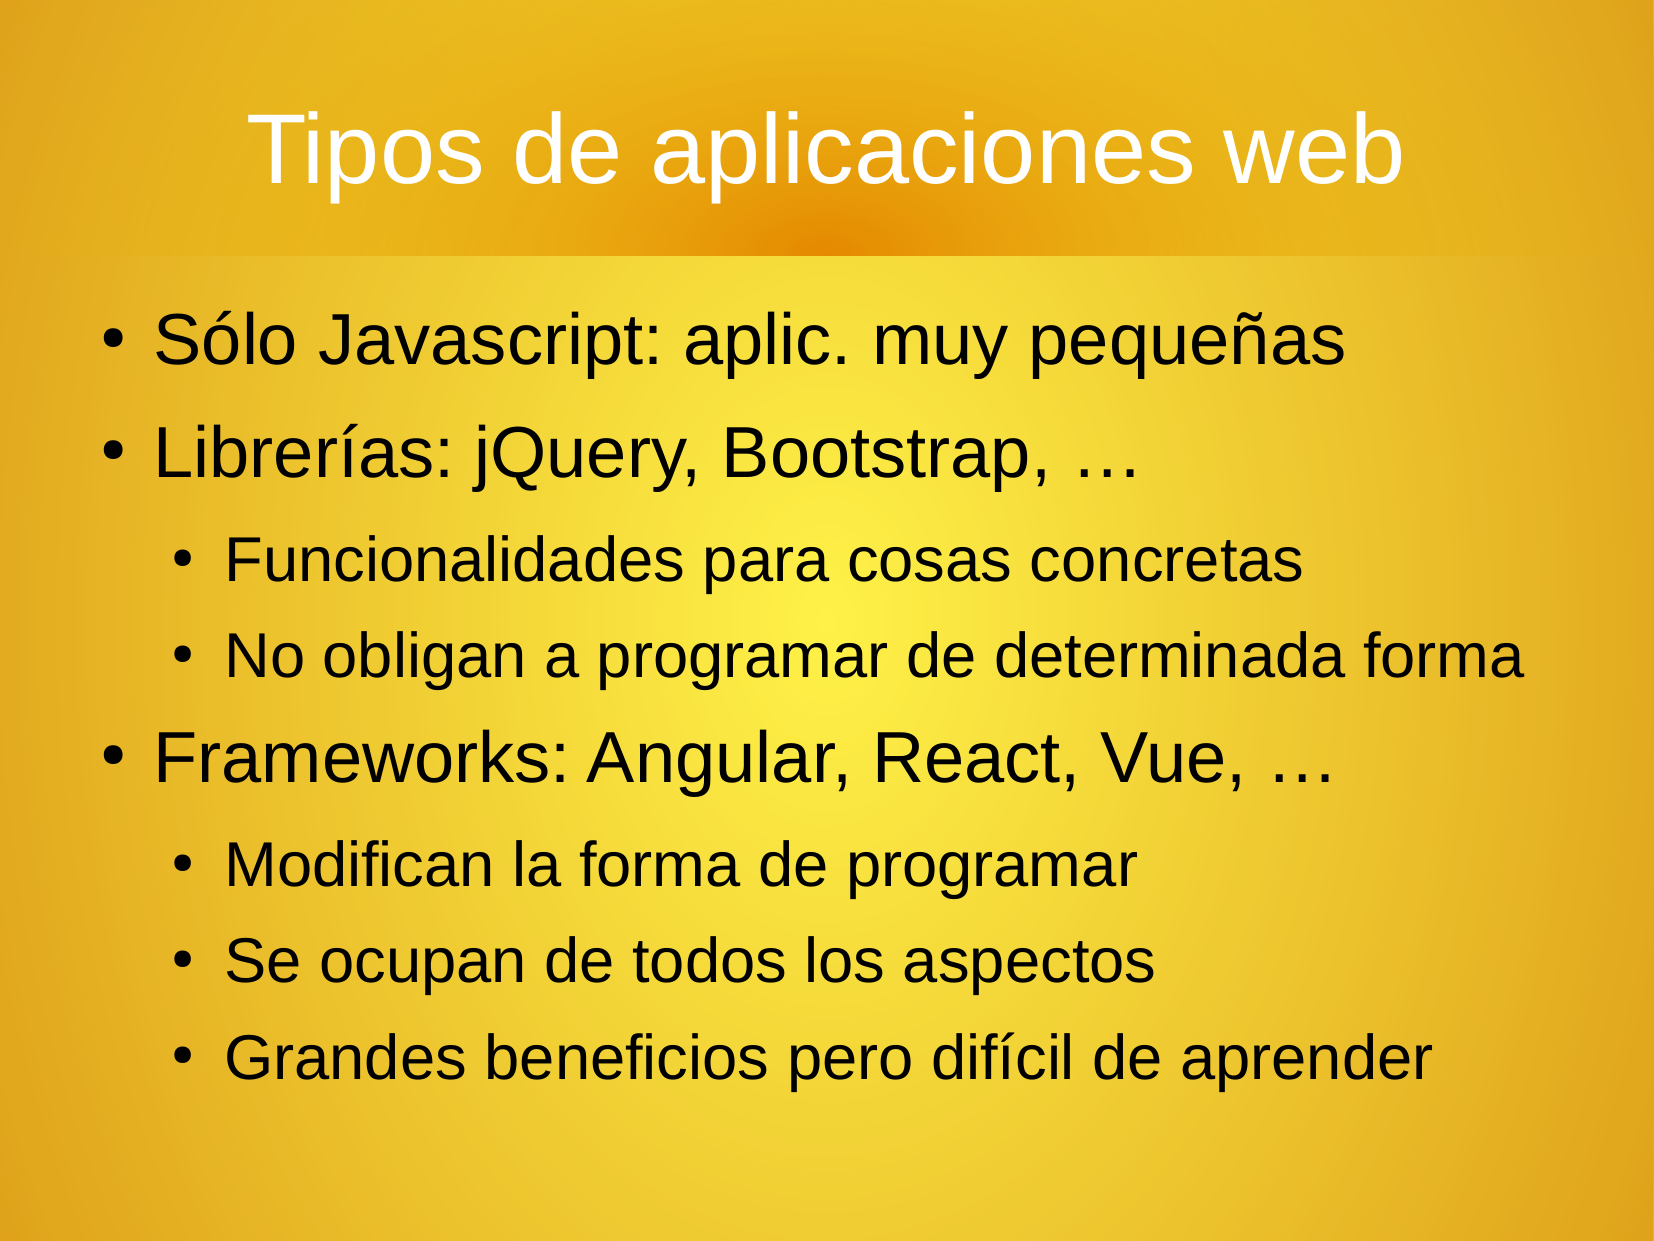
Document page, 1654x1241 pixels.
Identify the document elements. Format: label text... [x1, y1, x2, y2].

title Tipos de aplicaciones web [82, 47, 1571, 252]
list Sólo Javascript: aplic. muy pequeñas Librerías: jQuery, Bootstrap, … Funcionalidades para cosas concretas No obligan a programar de determinada forma Frameworks: Angular, React, Vue, … Modifican la forma de programar Se ocupan de todos los aspectos Grandes beneficios pero difícil de aprender [82, 299, 1571, 1111]
